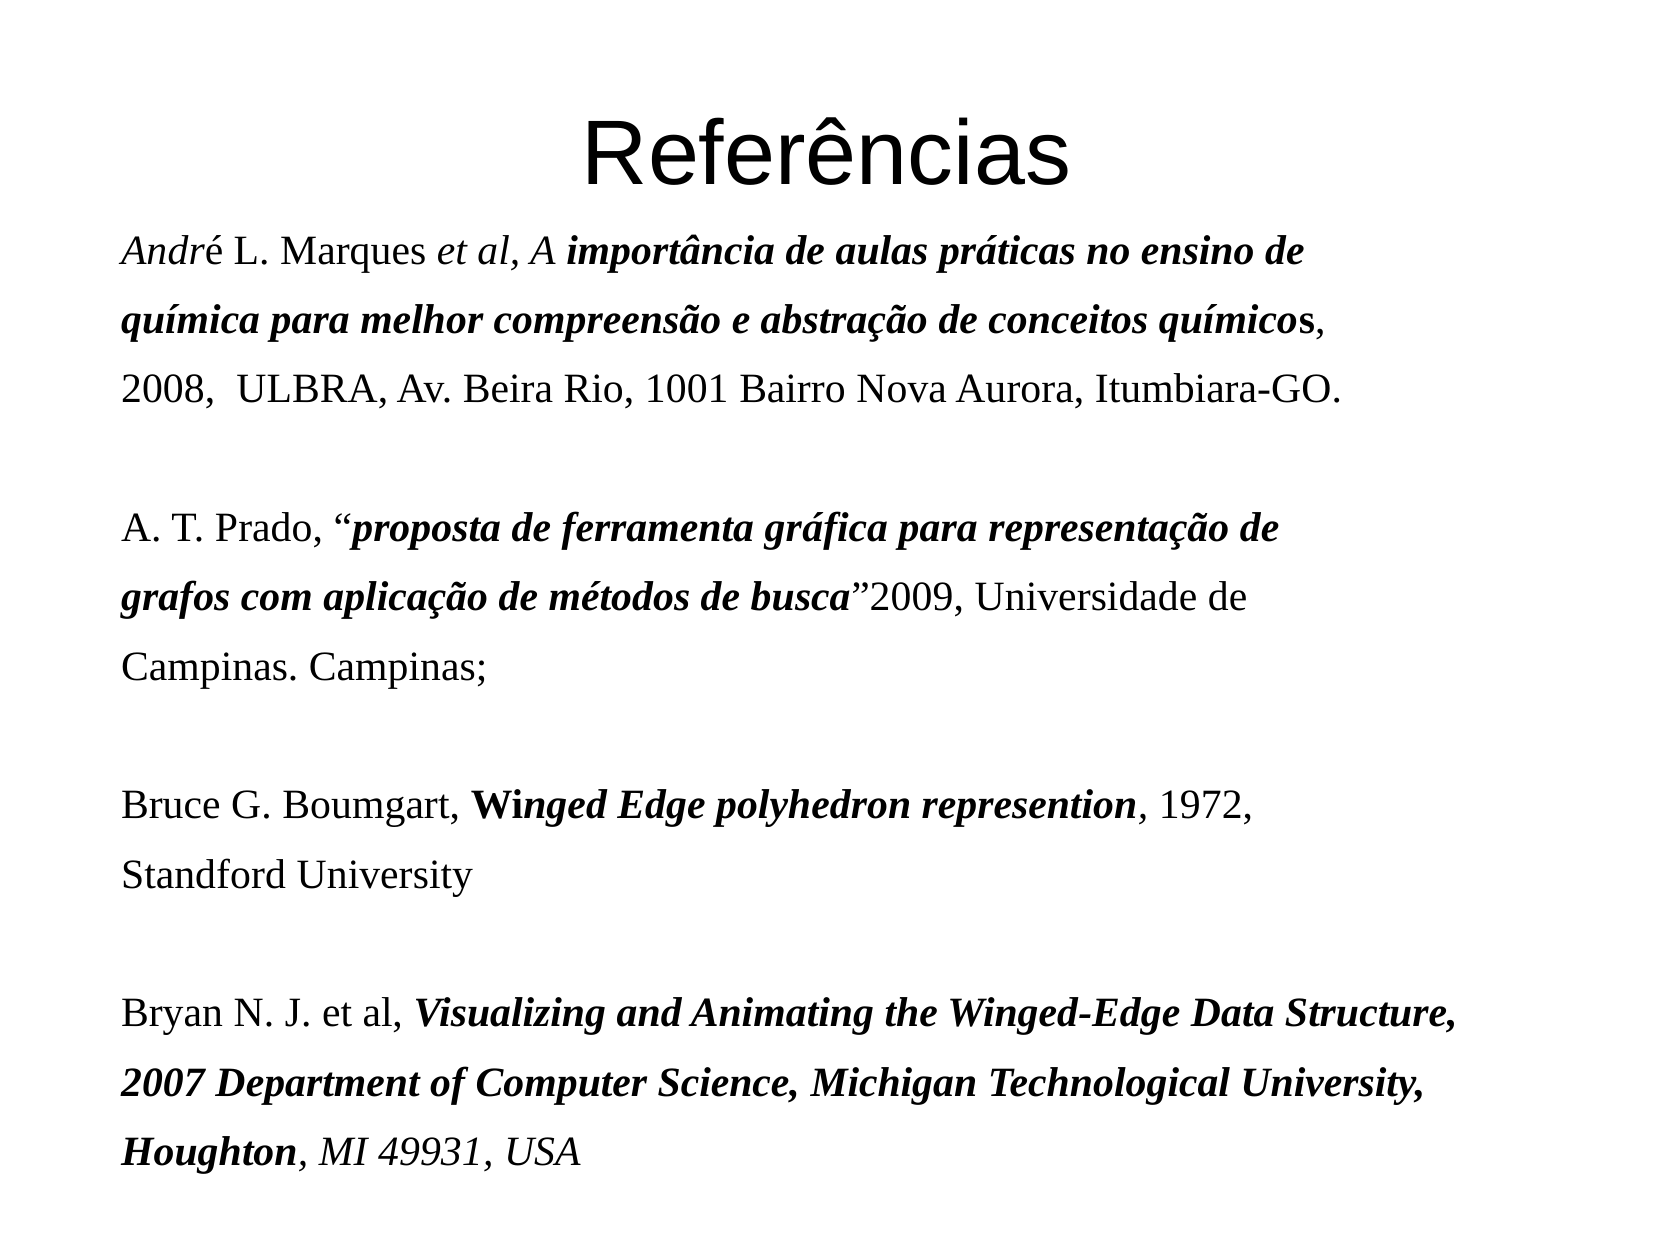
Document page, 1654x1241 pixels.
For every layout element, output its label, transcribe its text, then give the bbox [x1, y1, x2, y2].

title Referências [82, 49, 1571, 257]
text_box André L. Marques et al, A importância de aulas práticas no ensino de química para melhor compreensão e abstração de conceitos químicos, 2008, ULBRA, Av. Beira Rio, 1001 Bairro Nova Aurora, Itumbiara-GO. A. T. Prado, “proposta de ferramenta gráfica para representação de grafos com aplicação de métodos de busca”2009, Universidade de Campinas. Campinas; Bruce G. Boumgart, Winged Edge polyhedron represention, 1972, Standford University Bryan N. J. et al, Visualizing and Animating the Winged-Edge Data Structure, 2007 Department of Computer Science, Michigan Technological University, Houghton, MI 49931, USA [106, 196, 1473, 1229]
